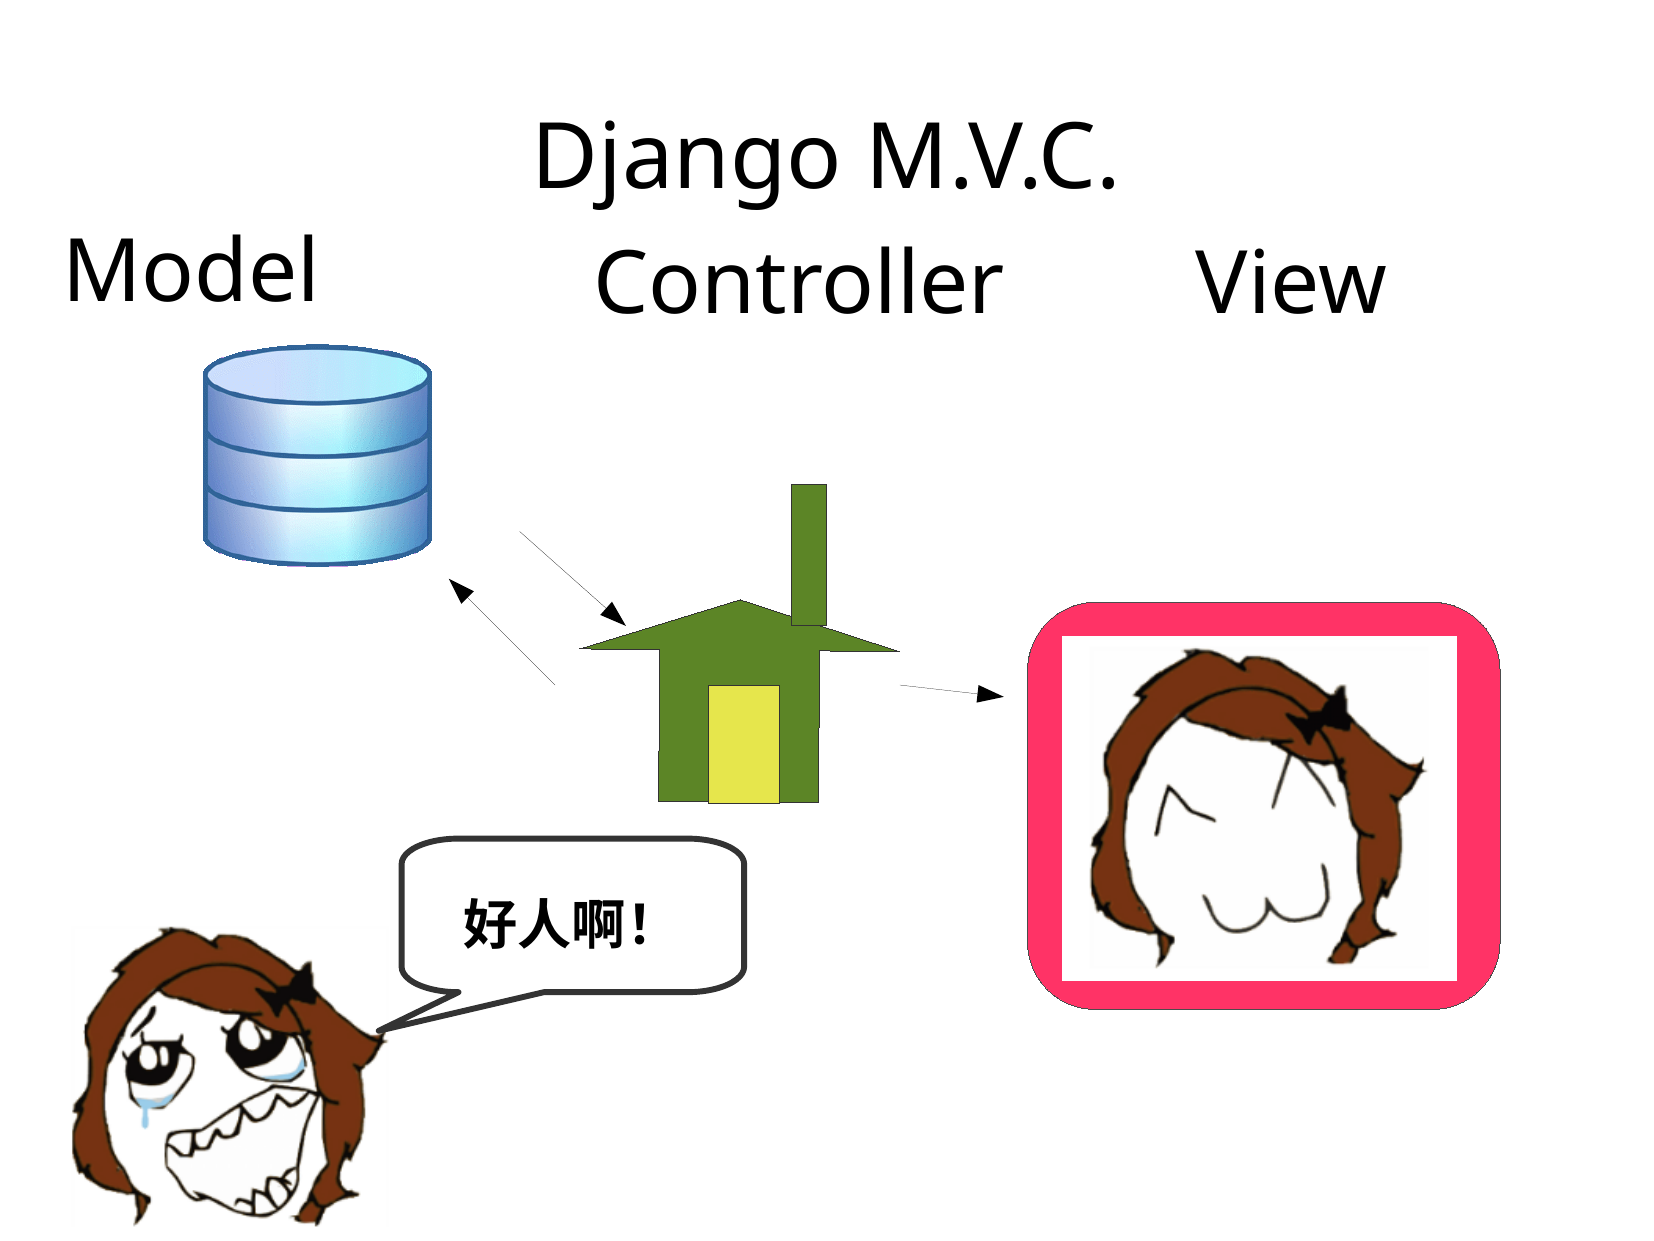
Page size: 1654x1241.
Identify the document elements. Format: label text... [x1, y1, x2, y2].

text_box 好人啊！ [448, 874, 721, 953]
title Django M.V.C. [82, 49, 1571, 257]
text_box View [1181, 212, 1583, 369]
text_box Controller [578, 212, 1134, 369]
picture [60, 921, 414, 1241]
subtitle [414, 984, 454, 1010]
picture [1062, 636, 1457, 981]
subtitle [82, 290, 1538, 1010]
text_box Model [47, 200, 343, 357]
picture [188, 344, 448, 567]
text_box [579, 484, 900, 804]
text_box [1027, 602, 1501, 1010]
text_box [378, 838, 745, 1031]
